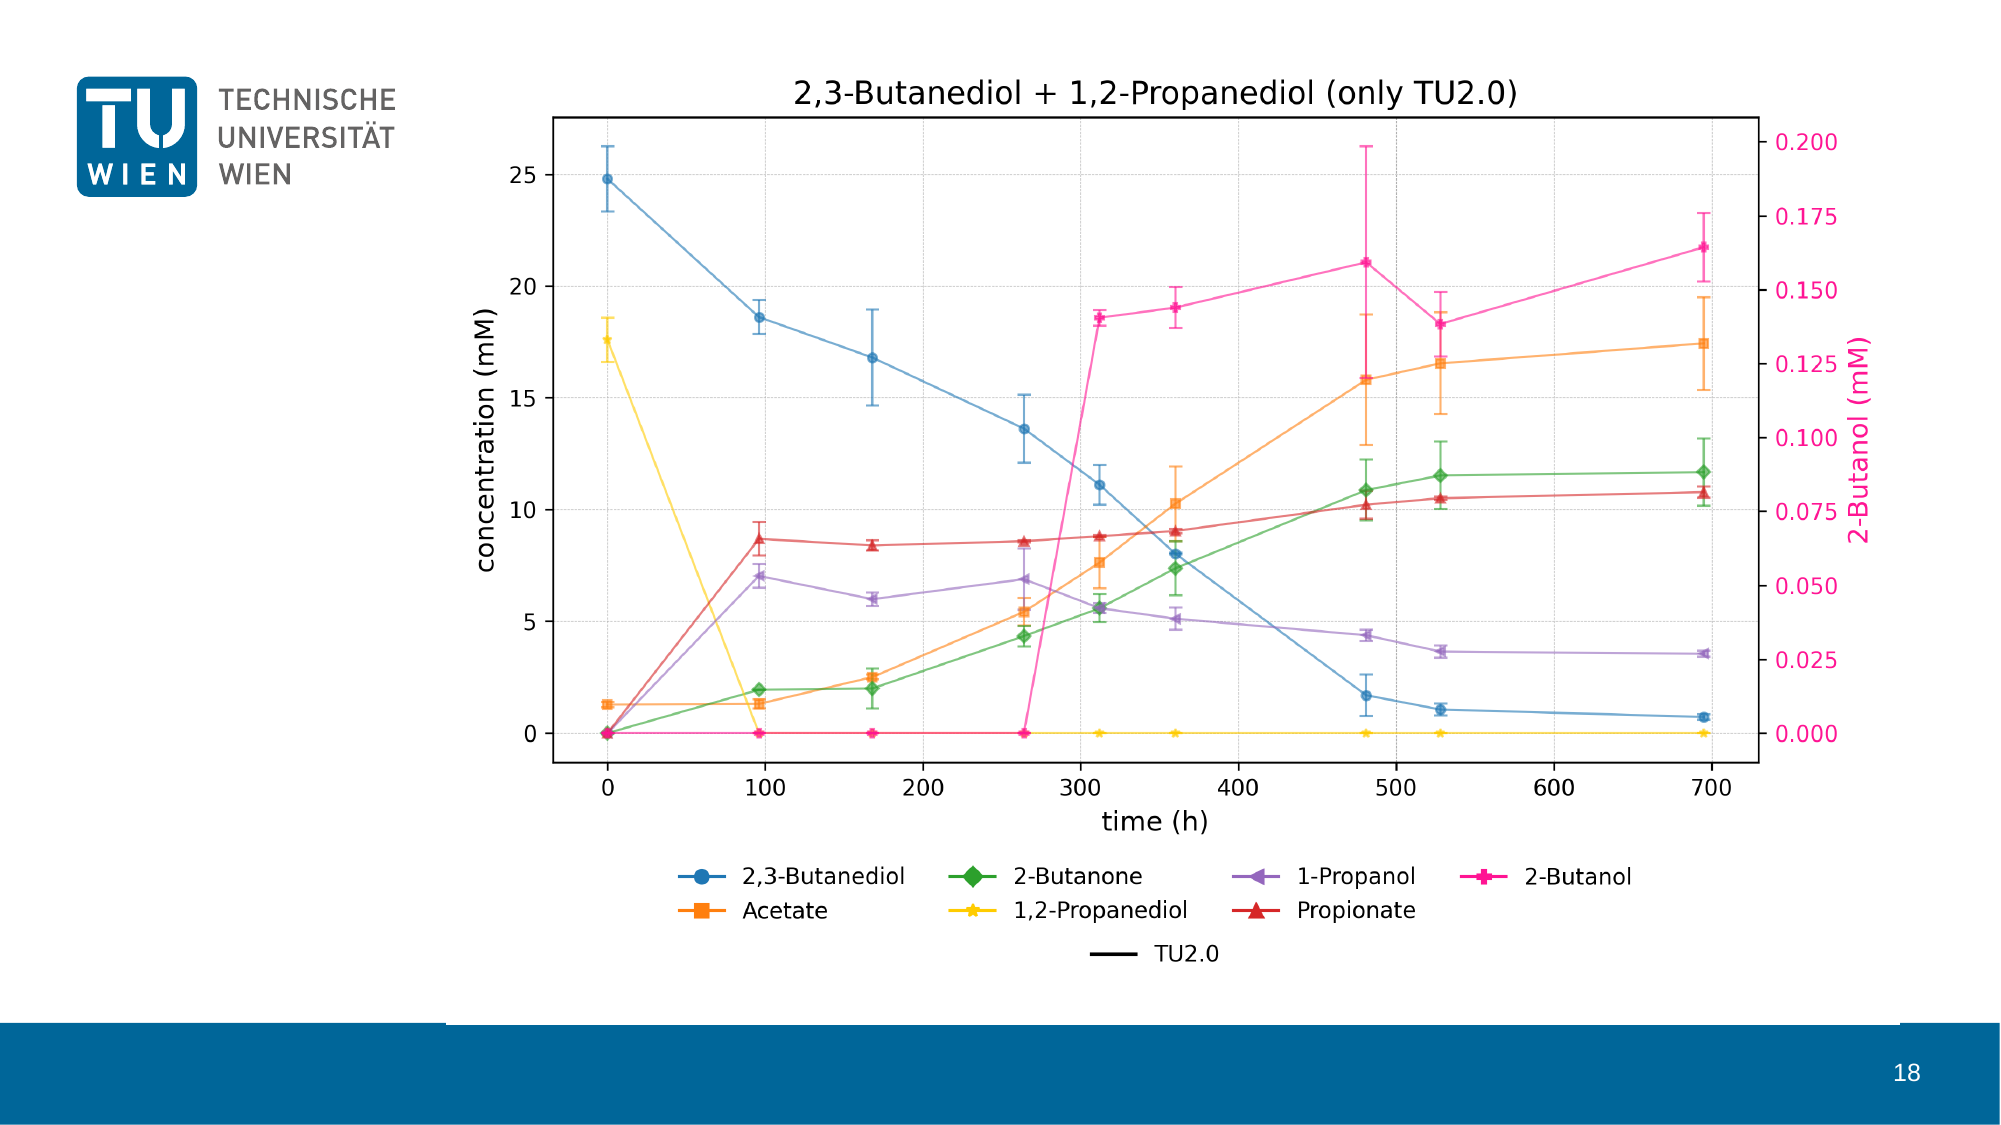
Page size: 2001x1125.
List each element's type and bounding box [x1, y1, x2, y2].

picture [446, 55, 1900, 1024]
